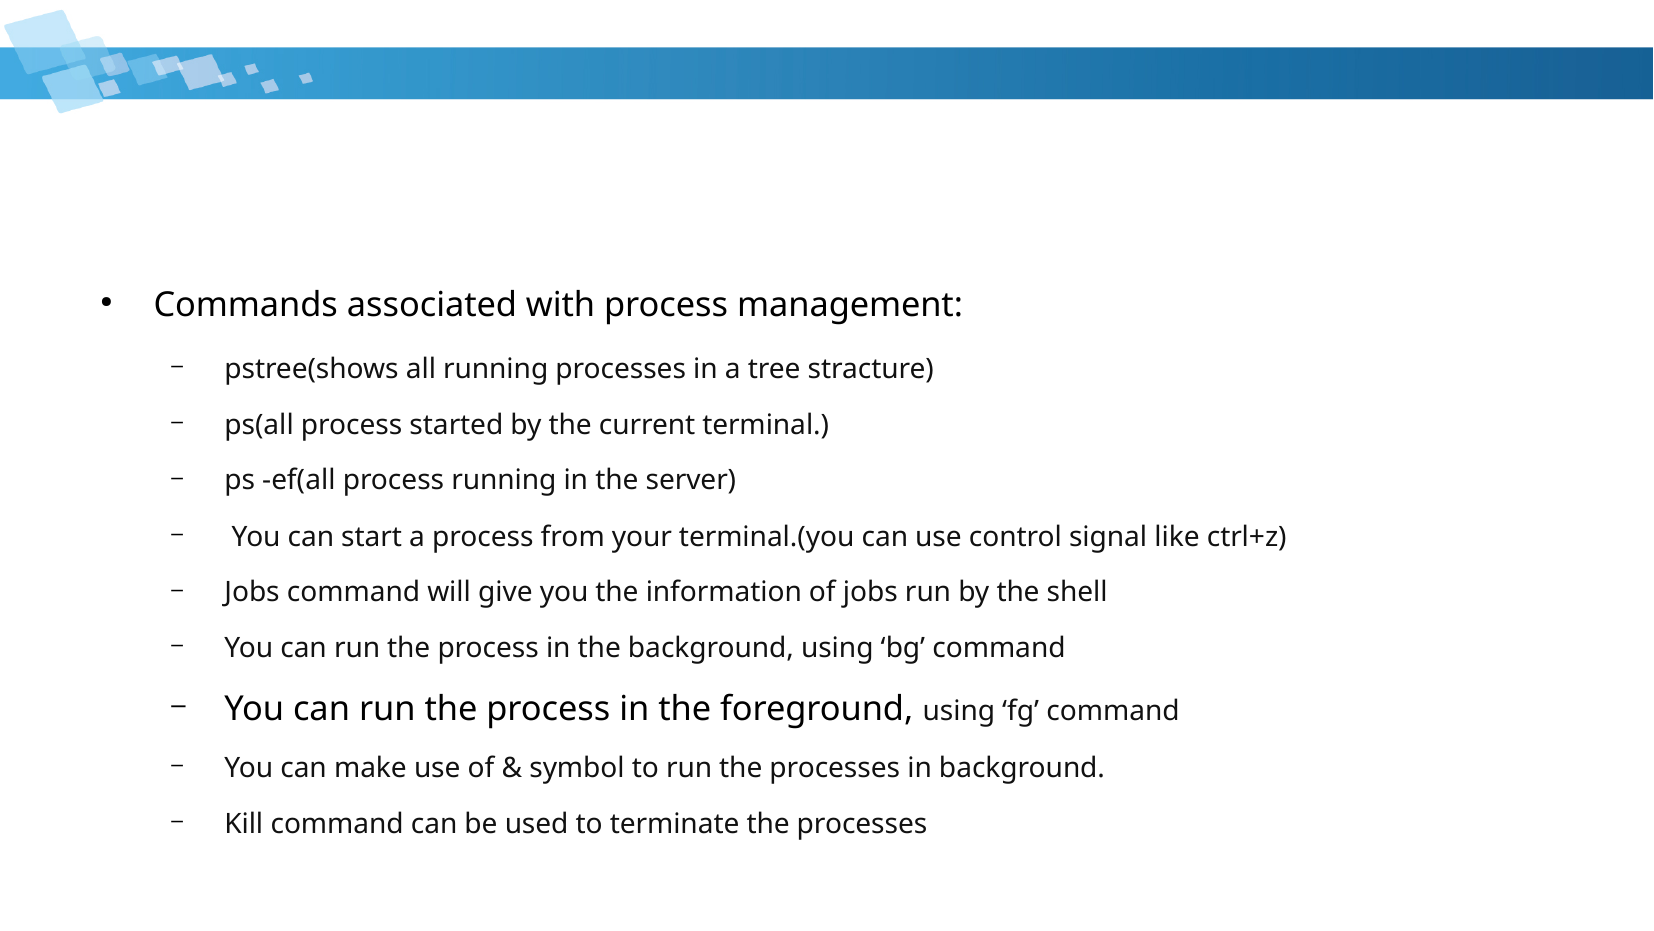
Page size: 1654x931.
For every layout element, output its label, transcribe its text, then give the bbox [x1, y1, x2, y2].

picture [0, 0, 1653, 929]
list Commands associated with process management: pstree(shows all running processes in a tree stracture) ps(all process started by the current terminal.) ps -ef(all process running in the server) You can start a process from your terminal.(you can use control signal like ctrl+z) Jobs command will give you the information of jobs run by the shell You can run the process in the background, using ‘bg’ command You can run the process in the foreground, using ‘fg’ command You can make use of & symbol to run the processes in background. Kill command can be used to terminate the processes [82, 279, 1571, 820]
